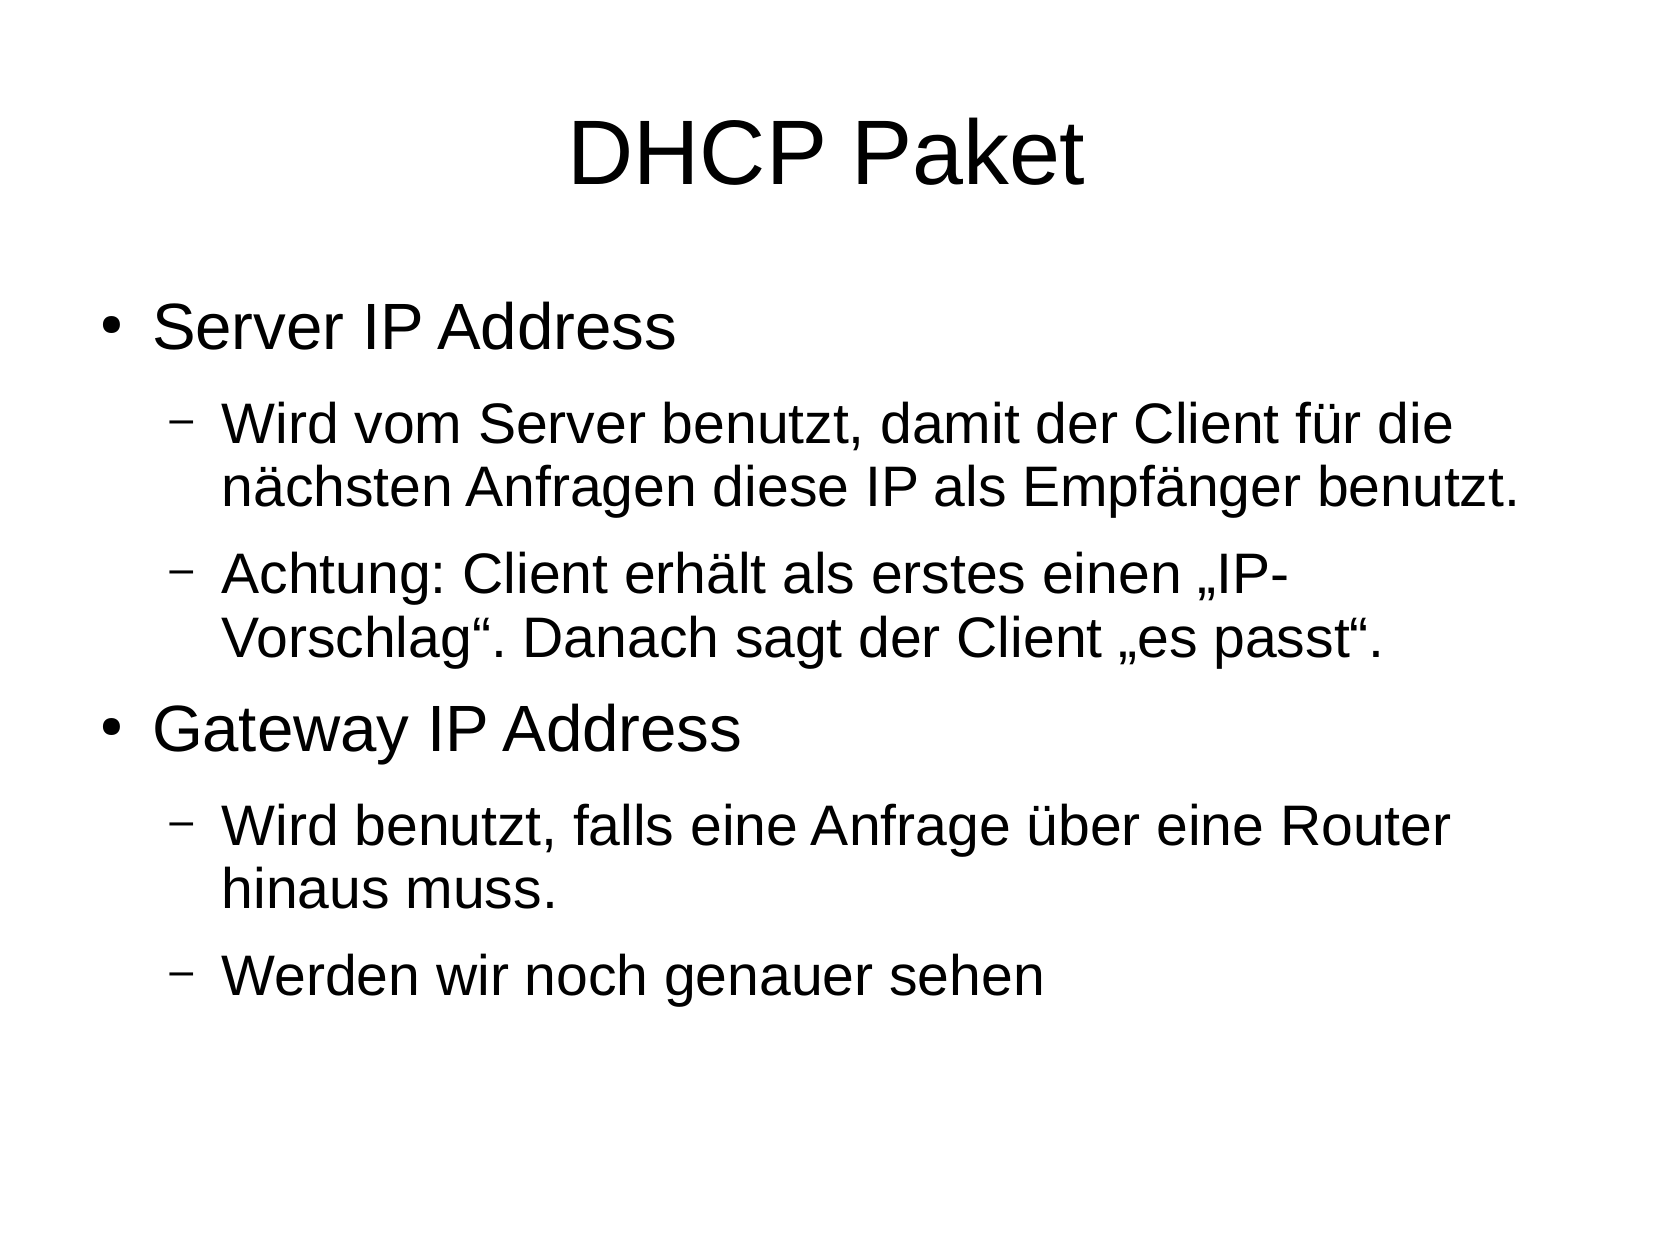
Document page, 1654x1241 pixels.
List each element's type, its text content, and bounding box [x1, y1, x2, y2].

title DHCP Paket [82, 49, 1571, 257]
list Server IP Address Wird vom Server benutzt, damit der Client für die nächsten Anfragen diese IP als Empfänger benutzt. Achtung: Client erhält als erstes einen „IP- Vorschlag“. Danach sagt der Client „es passt“. Gateway IP Address Wird benutzt, falls eine Anfrage über eine Router hinaus muss. Werden wir noch genauer sehen [82, 290, 1571, 1010]
